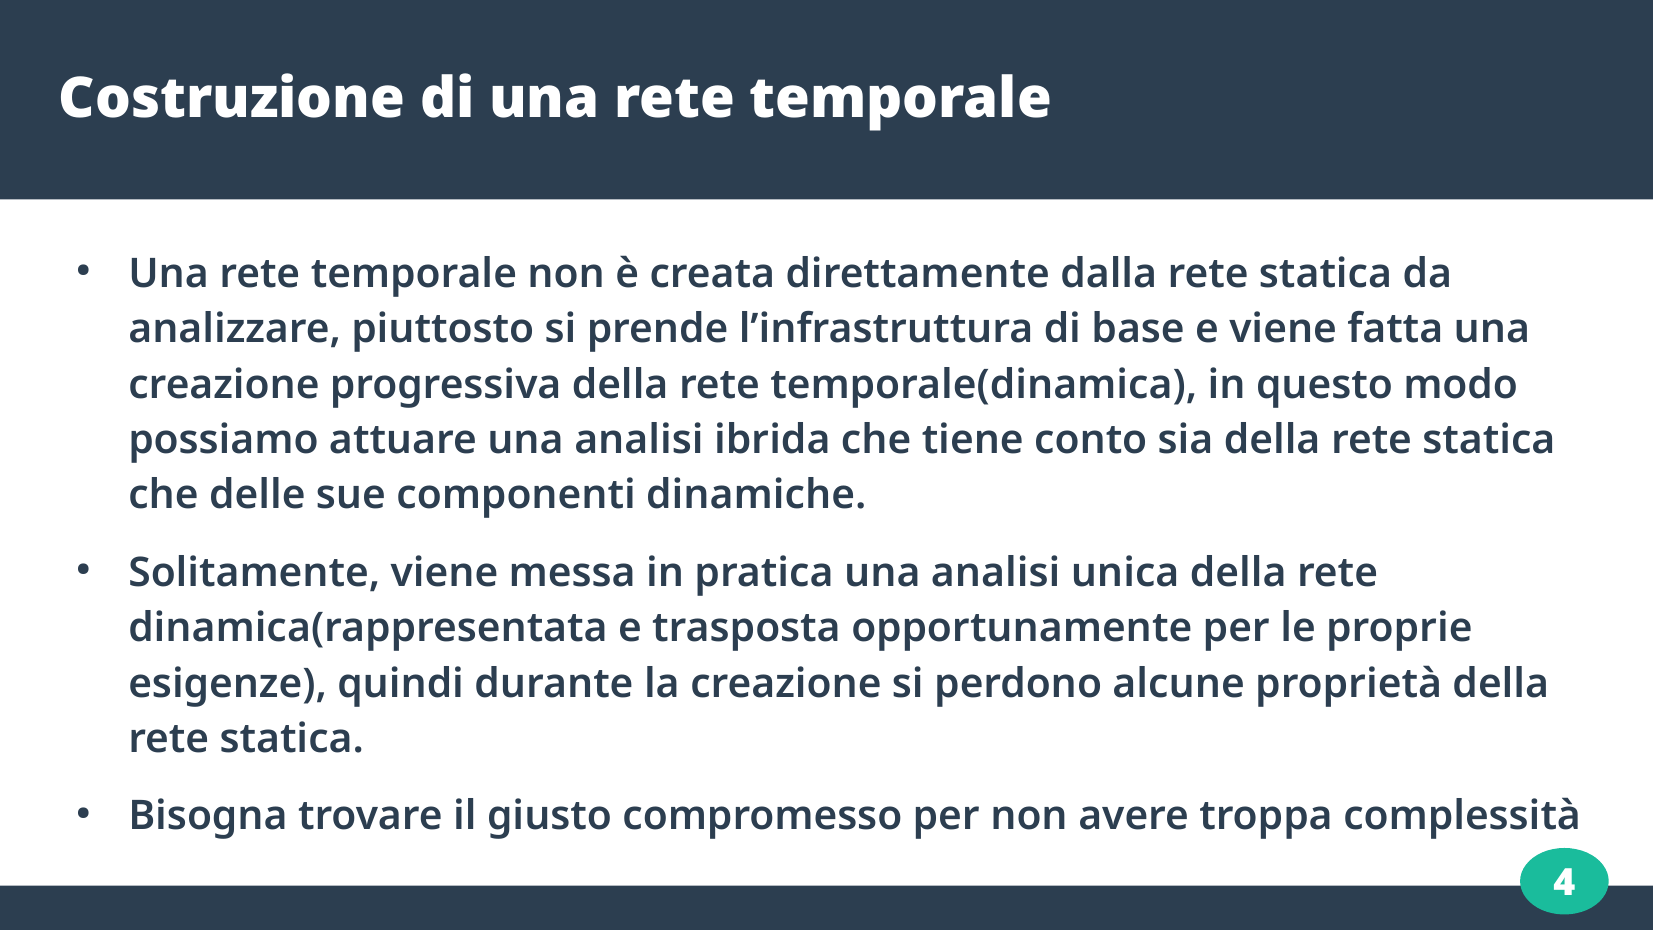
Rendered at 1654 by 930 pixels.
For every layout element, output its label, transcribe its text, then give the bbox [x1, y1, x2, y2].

list Una rete temporale non è creata direttamente dalla rete statica da analizzare, piuttosto si prende l’infrastruttura di base e viene fatta una creazione progressiva della rete temporale(dinamica), in questo modo possiamo attuare una analisi ibrida che tiene conto sia della rete statica che delle sue componenti dinamiche. Solitamente, viene messa in pratica una analisi unica della rete dinamica(rappresentata e trasposta opportunamente per le proprie esigenze), quindi durante la creazione si perdono alcune proprietà della rete statica. Bisogna trovare il giusto compromesso per non avere troppa complessità [58, 243, 1594, 864]
title Costruzione di una rete temporale [58, 36, 1594, 155]
